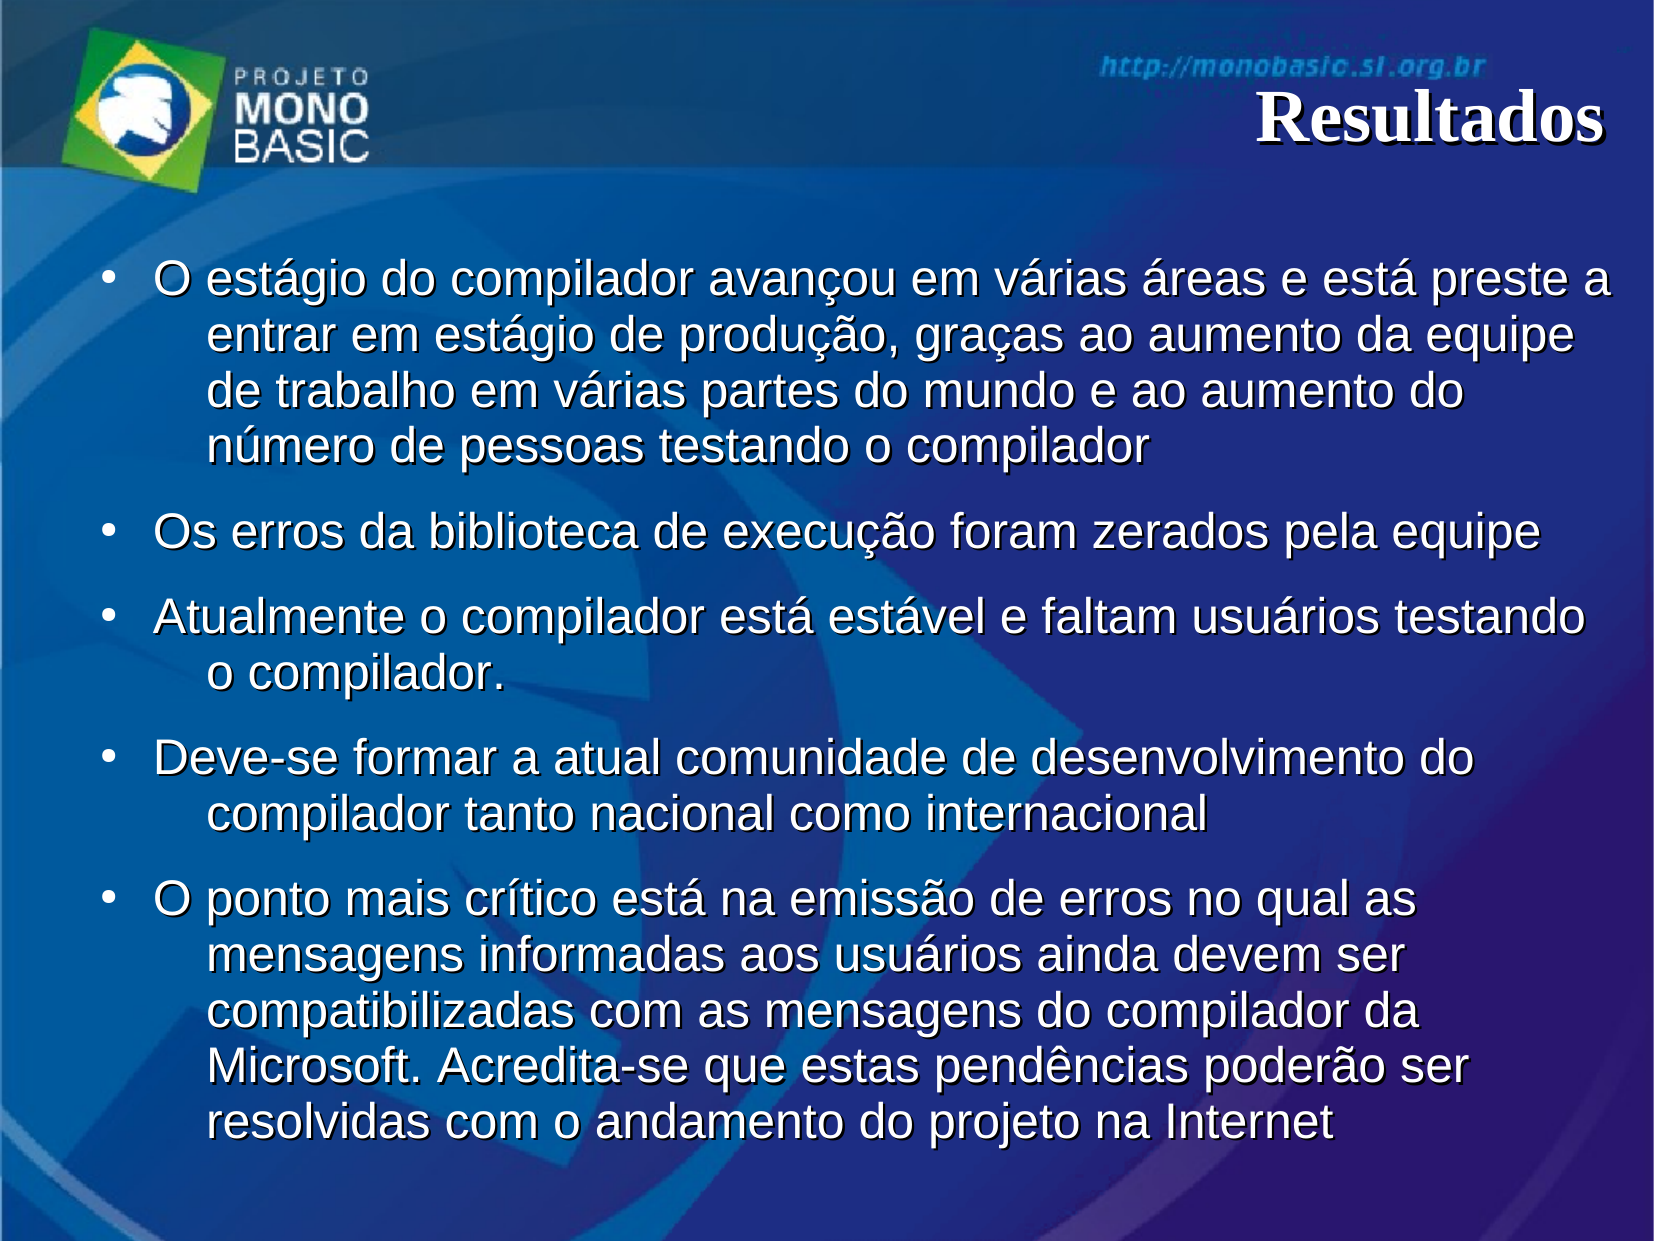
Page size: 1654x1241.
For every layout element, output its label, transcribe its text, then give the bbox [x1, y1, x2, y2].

title Resultados [222, 43, 1606, 191]
list O estágio do compilador avançou em várias áreas e está preste a entrar em estágio de produção, graças ao aumento da equipe de trabalho em várias partes do mundo e ao aumento do número de pessoas testando o compilador Os erros da biblioteca de execução foram zerados pela equipe Atualmente o compilador está estável e faltam usuários testando o compilador. Deve-se formar a atual comunidade de desenvolvimento do compilador tanto nacional como internacional O ponto mais crítico está na emissão de erros no qual as mensagens informadas aos usuários ainda devem ser compatibilizadas com as mensagens do compilador da Microsoft. Acredita-se que estas pendências poderão ser resolvidas com o andamento do projeto na Internet [64, 250, 1627, 1054]
picture [0, 0, 1654, 1241]
